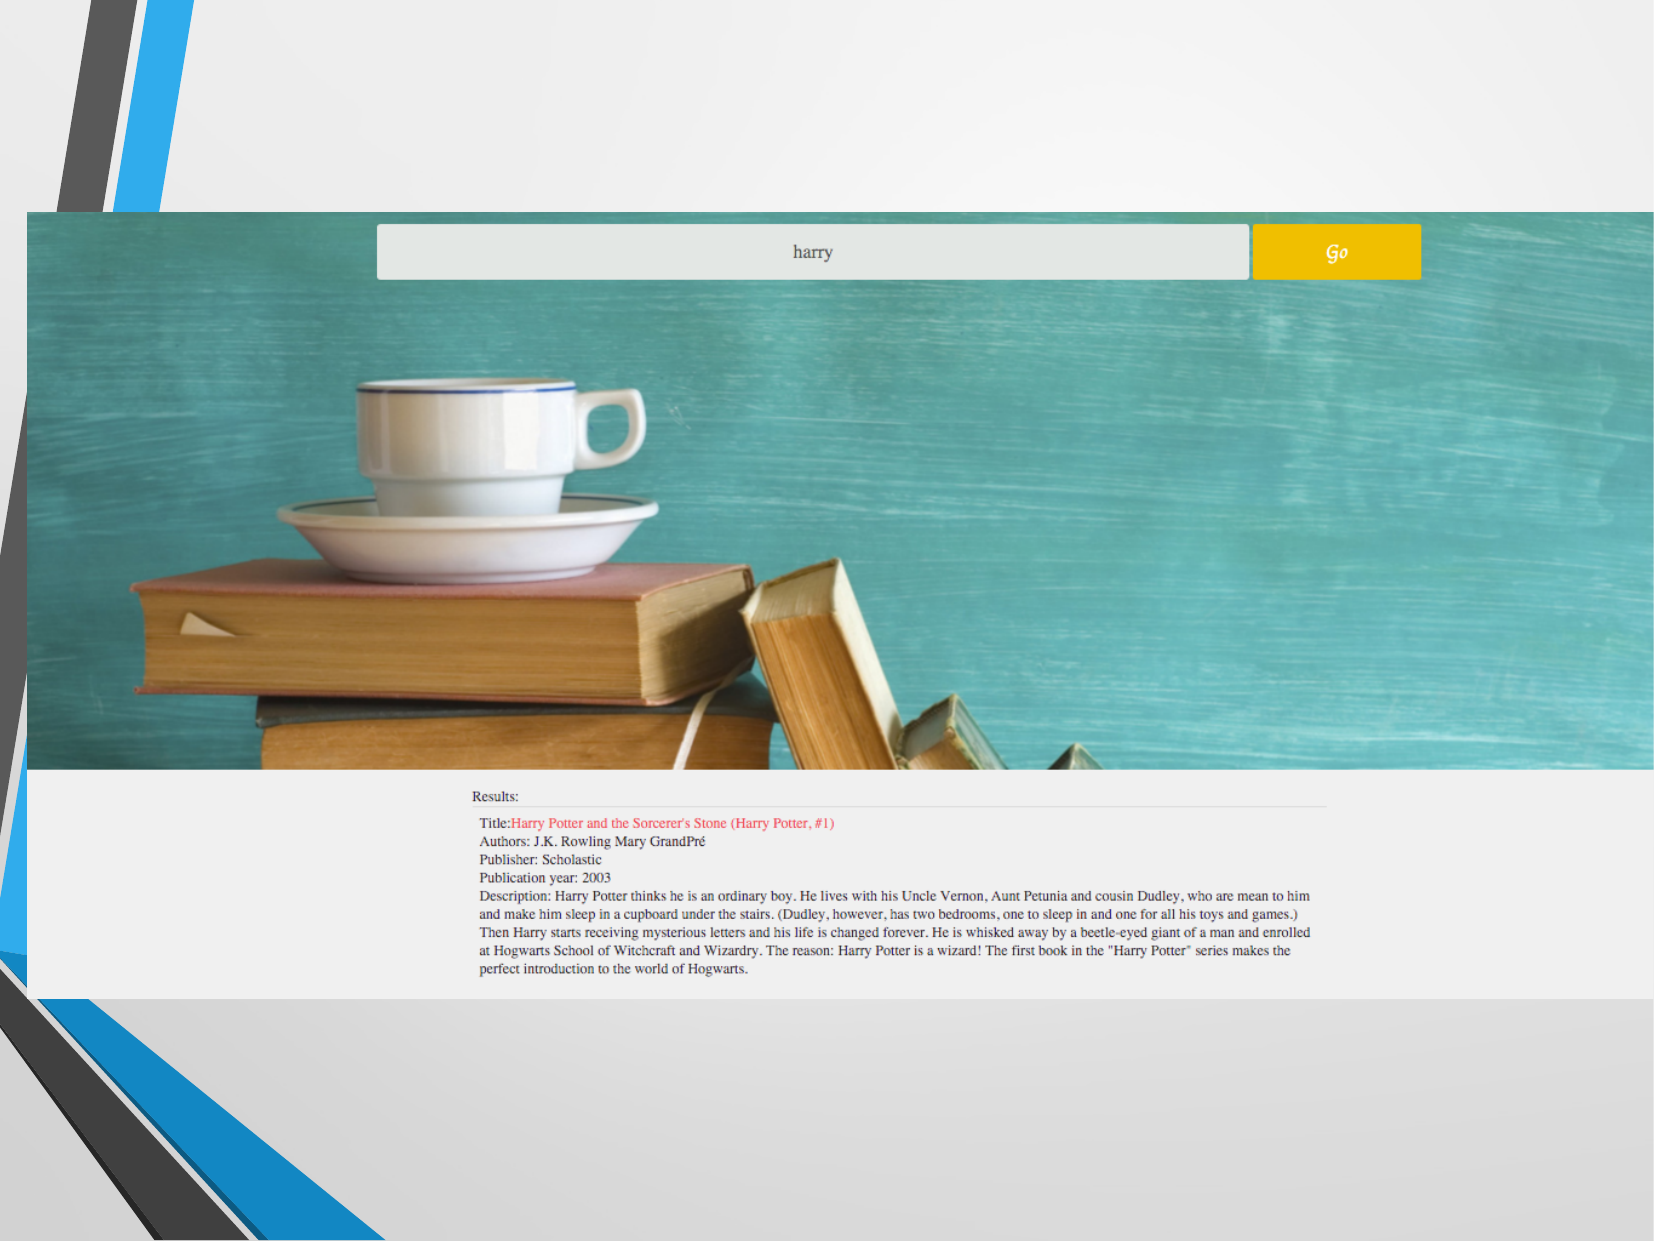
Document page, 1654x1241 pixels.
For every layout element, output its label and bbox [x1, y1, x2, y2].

picture [27, 212, 1654, 999]
